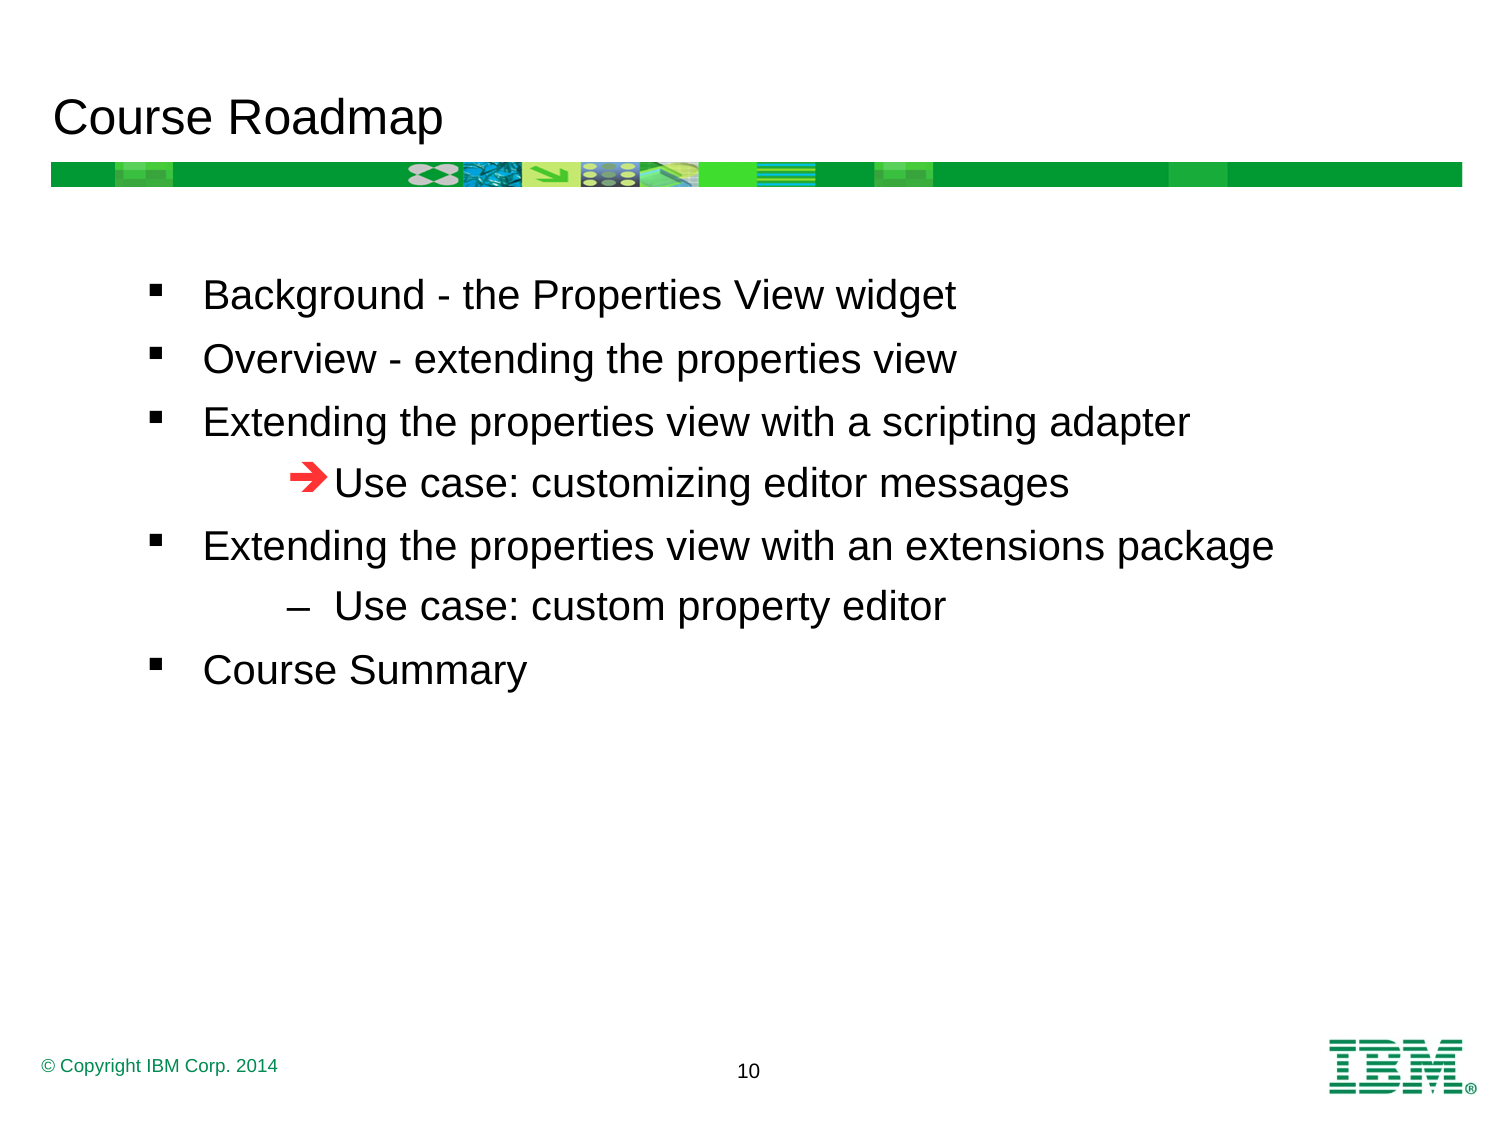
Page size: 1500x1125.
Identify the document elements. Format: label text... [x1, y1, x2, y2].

picture [1327, 1037, 1479, 1096]
title Course Roadmap [37, 45, 1388, 188]
list Background - the Properties View widget Overview - extending the properties view Extending the properties view with a scripting adapter Use case: customizing editor messages Extending the properties view with an extensions package Use case: custom property editor Course Summary [75, 262, 1426, 1006]
picture [50, 161, 1463, 189]
